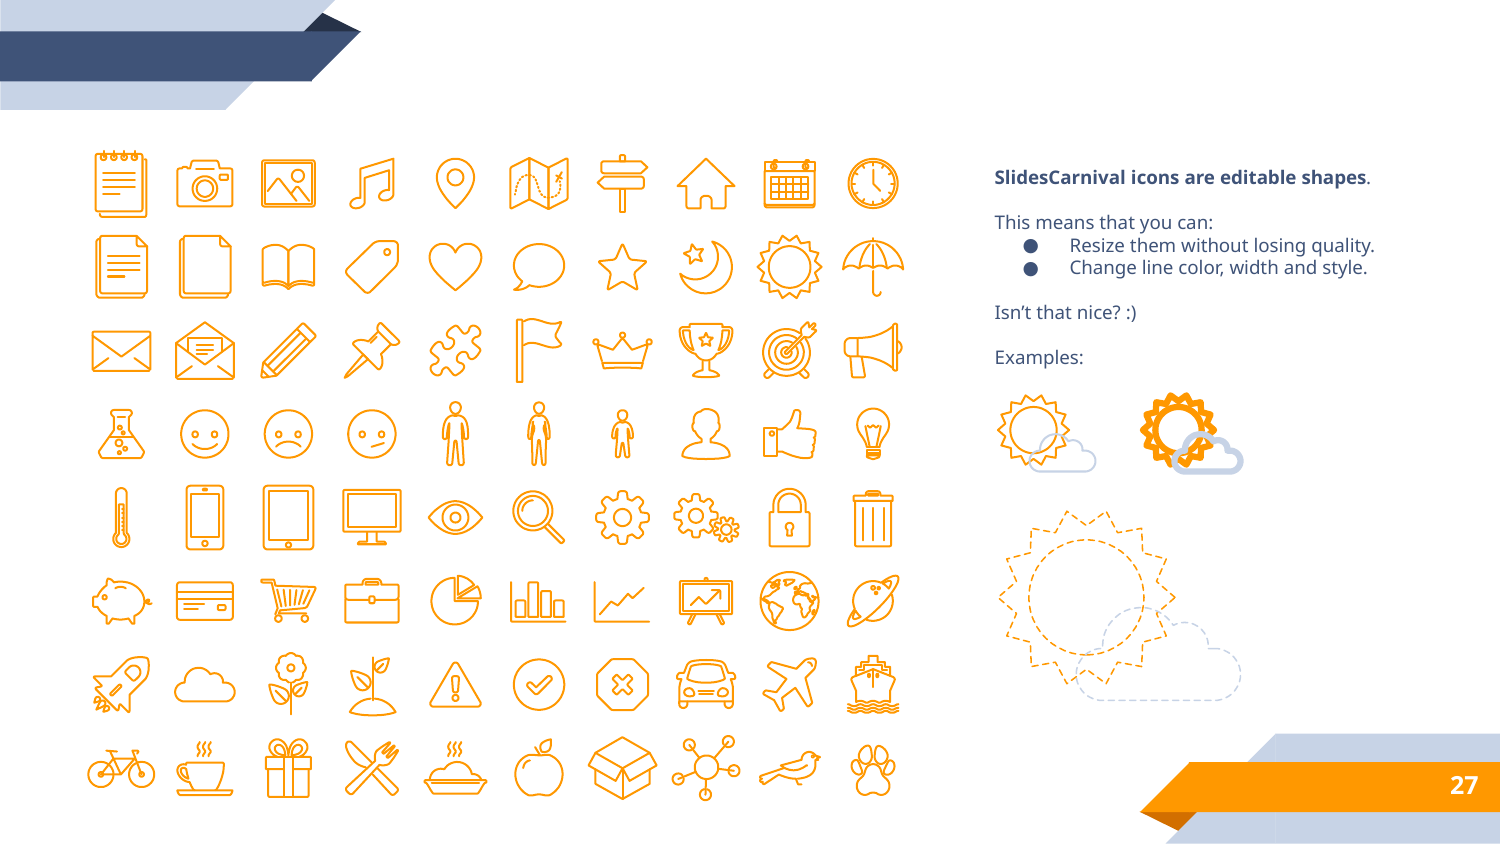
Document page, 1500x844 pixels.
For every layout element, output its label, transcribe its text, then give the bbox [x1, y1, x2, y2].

text_box SlidesCarnival icons are editable shapes. This means that you can: Resize them without losing quality. Change line color, width and style. Isn’t that nice? :) Examples: [979, 150, 1405, 401]
slide_number <número> [1249, 760, 1494, 813]
